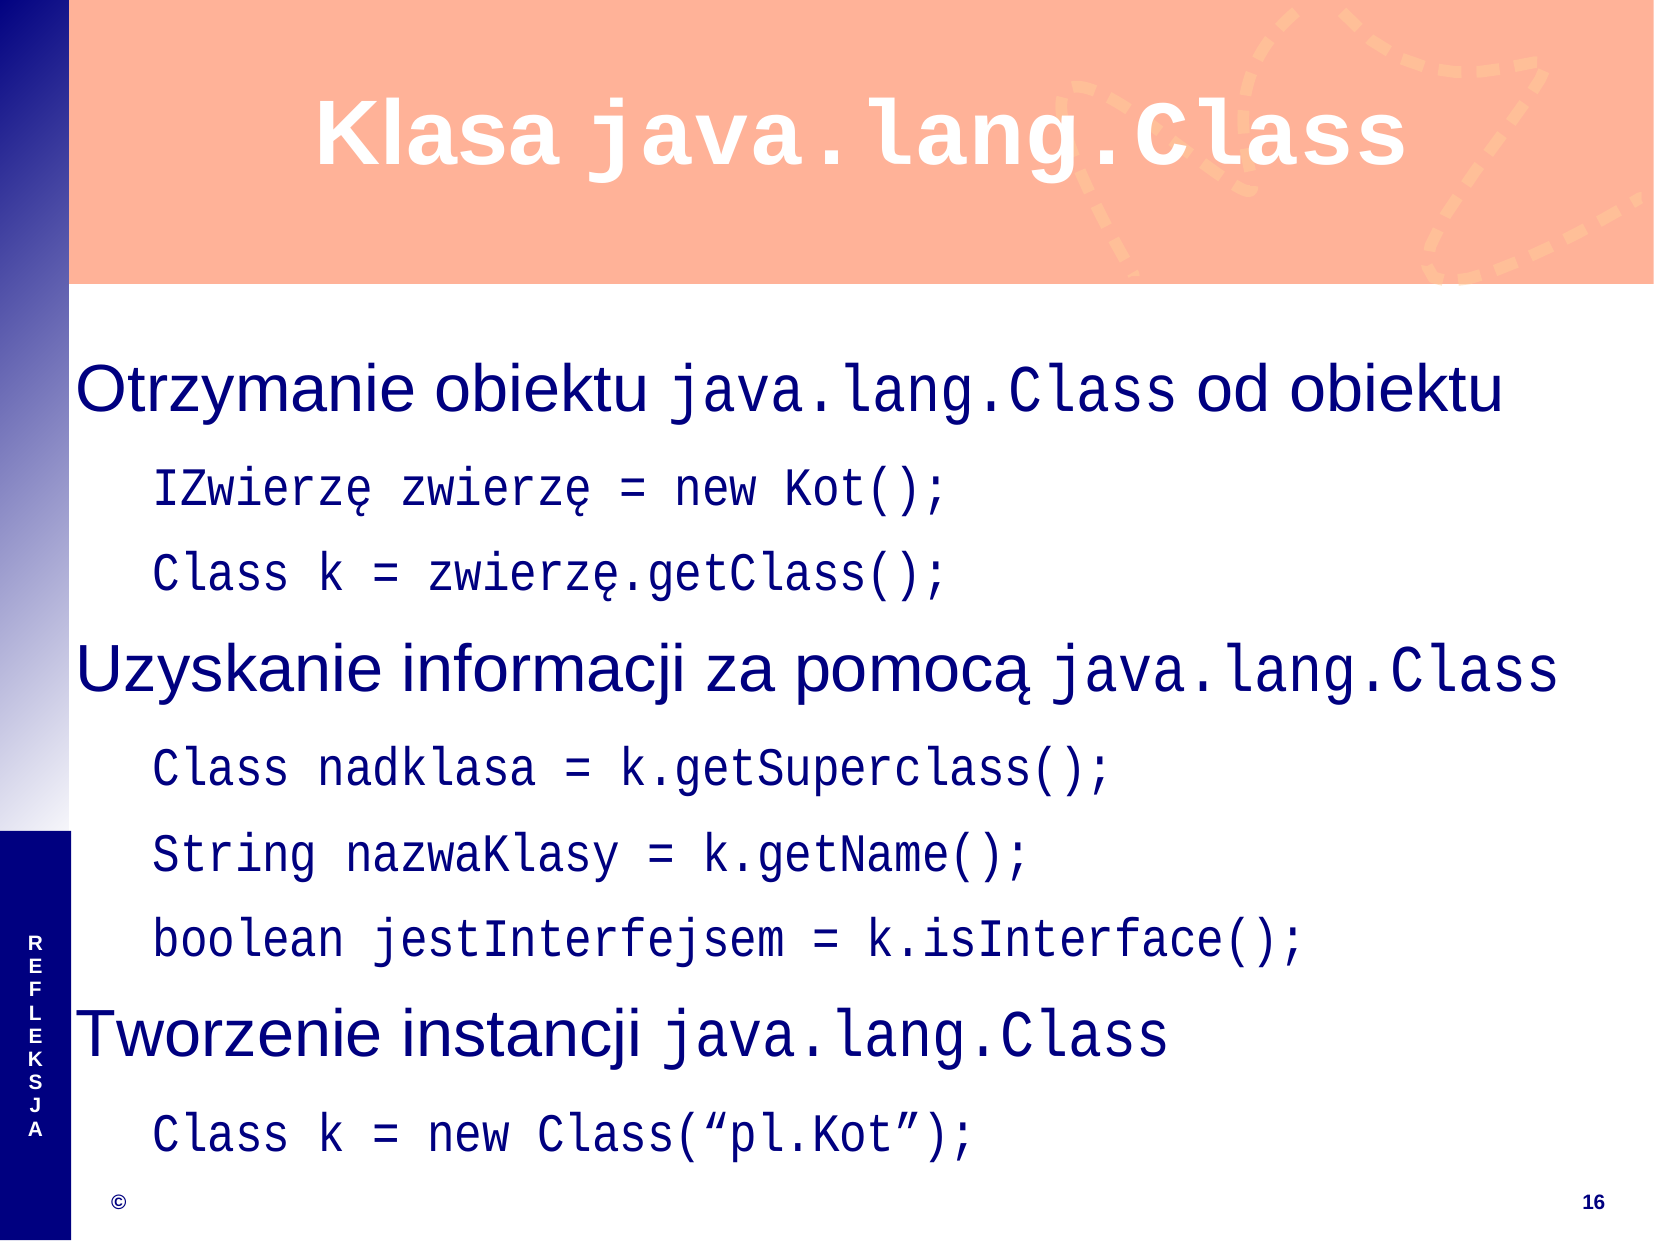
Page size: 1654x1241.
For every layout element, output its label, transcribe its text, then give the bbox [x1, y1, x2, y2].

text_box R E F L E K S J A [0, 831, 71, 1241]
title Klasa java.lang.Class [70, 33, 1654, 241]
list Otrzymanie obiektu java.lang.Class od obiektu IZwierzę zwierzę = new Kot(); Class k = zwierzę.getClass(); Uzyskanie informacji za pomocą java.lang.Class Class nadklasa = k.getSuperclass(); String nazwaKlasy = k.getName(); boolean jestInterfejsem = k.isInterface(); Tworzenie instancji java.lang.Class Class k = new Class(“pl.Kot”); [84, 350, 1641, 1168]
